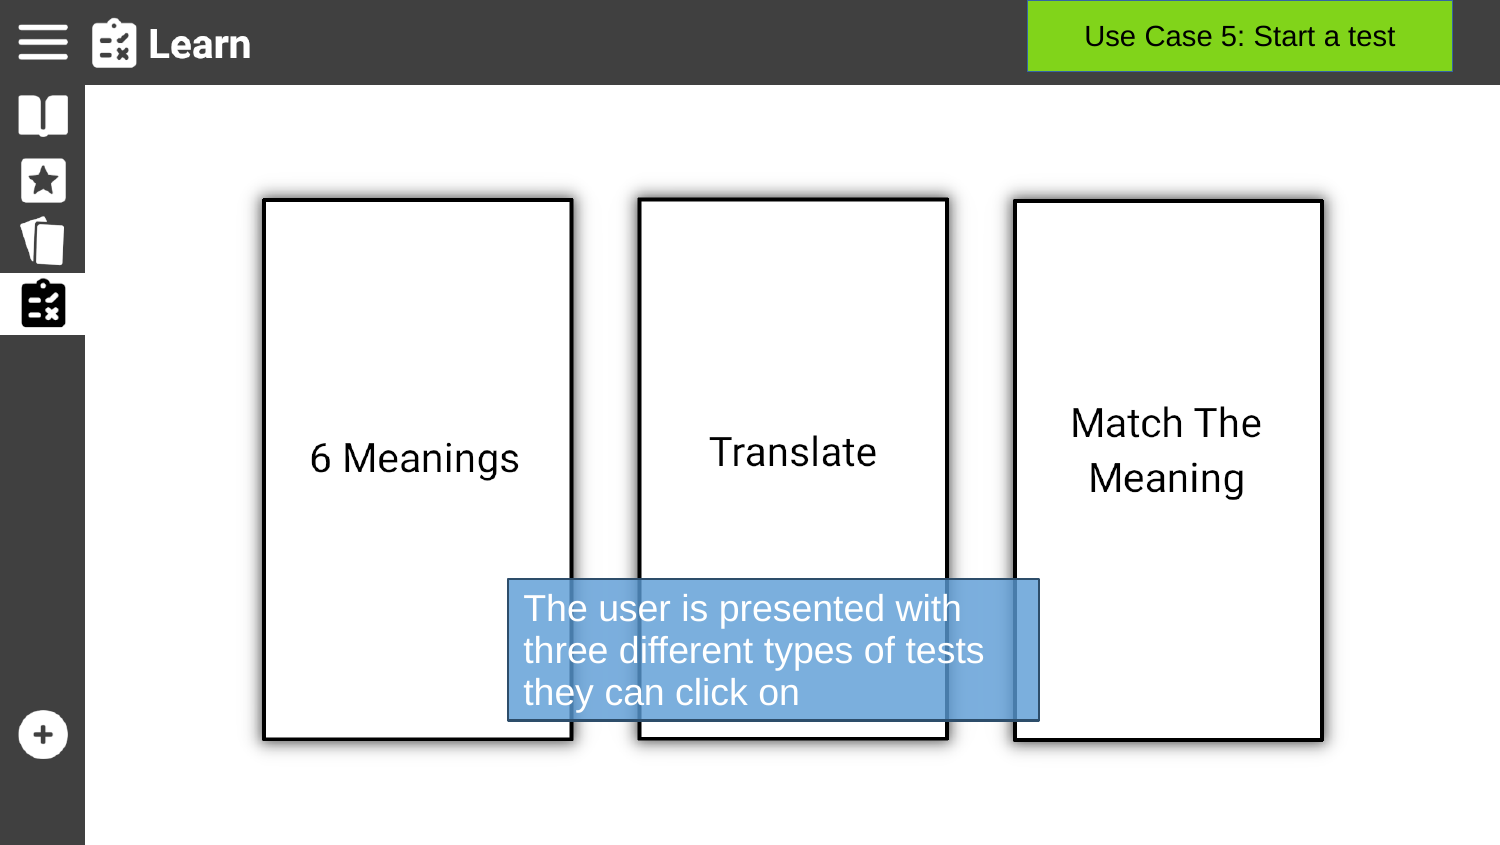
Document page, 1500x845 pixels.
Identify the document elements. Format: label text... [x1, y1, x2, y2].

picture [0, 0, 1500, 845]
text_box The user is presented with three different types of tests they can click on [507, 578, 1040, 721]
text_box Use Case 5: Start a test [1027, 0, 1453, 72]
